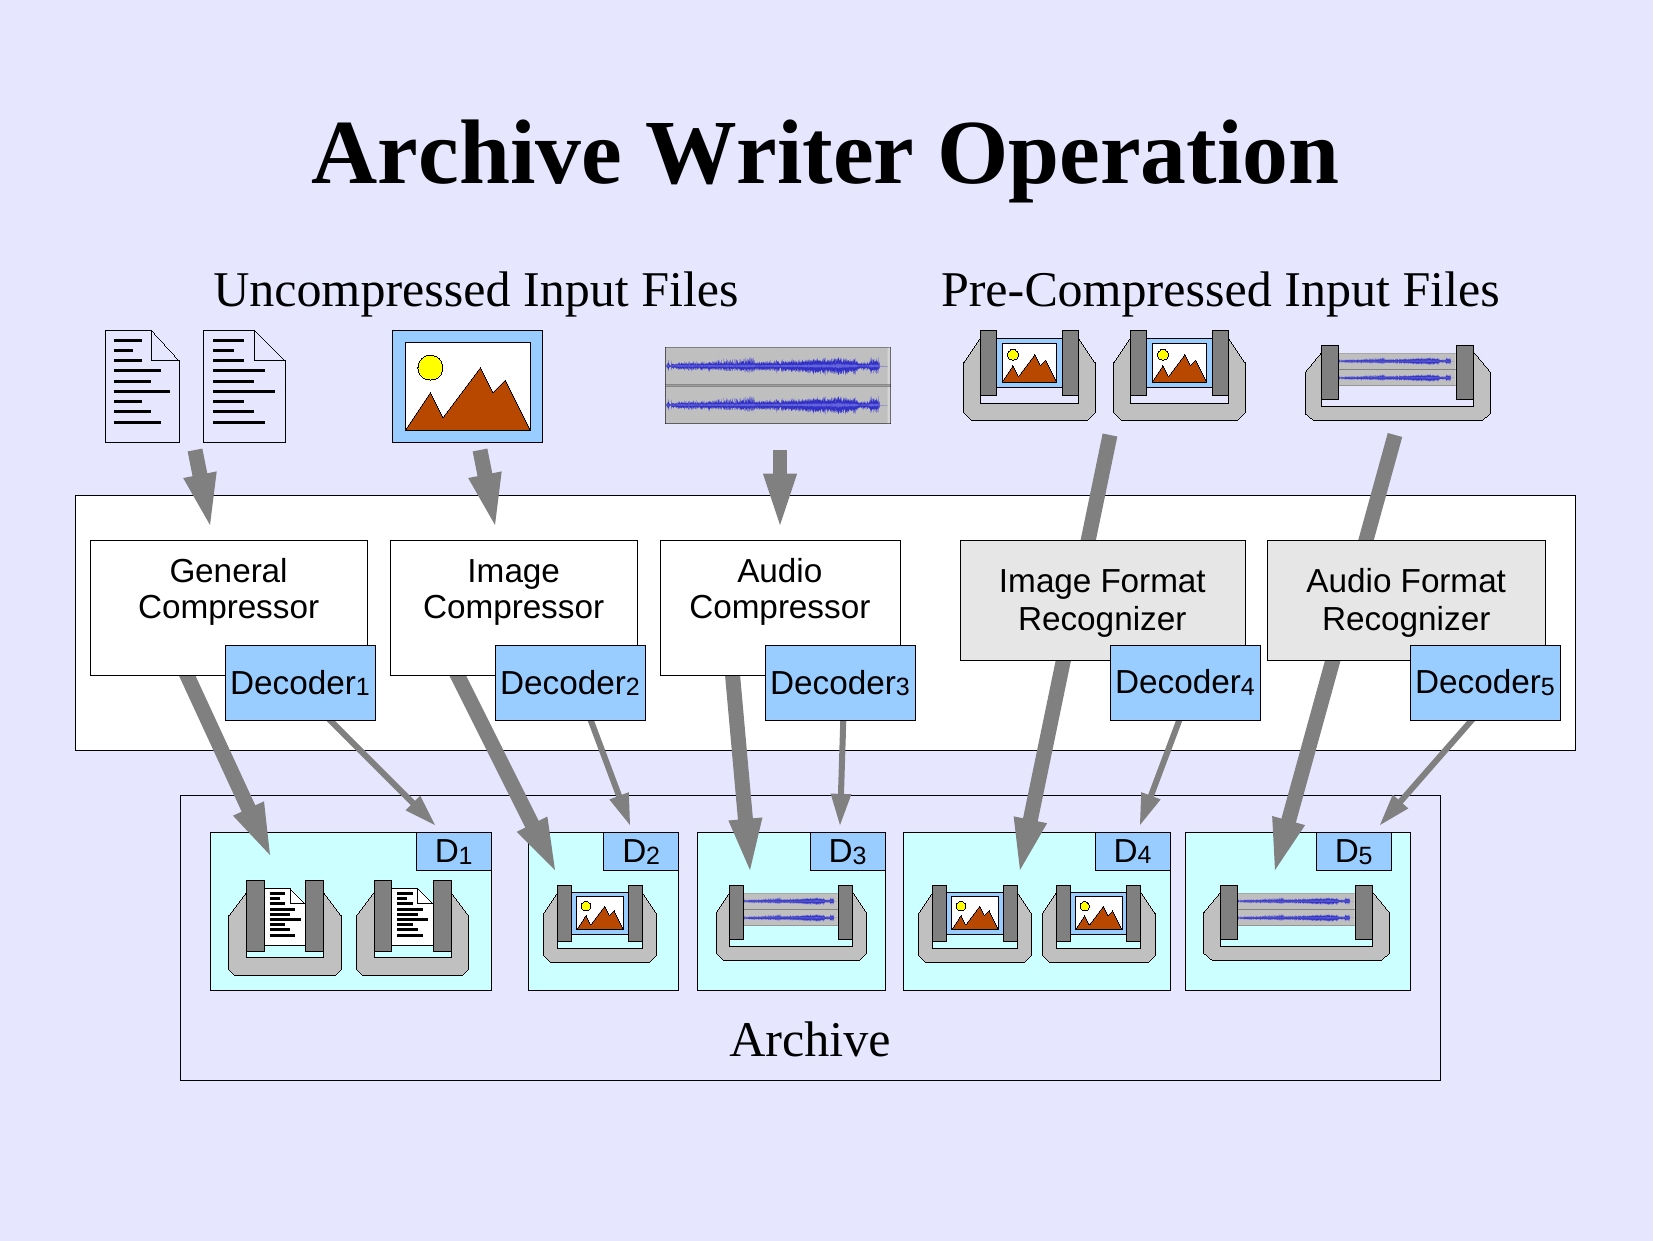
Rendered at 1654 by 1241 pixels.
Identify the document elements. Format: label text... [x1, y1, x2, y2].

text_box Decoder4 [1110, 645, 1261, 721]
text_box Image Format Recognizer [960, 540, 1246, 661]
text_box Pre-Compressed Input Files [870, 255, 1572, 331]
text_box D3 [810, 832, 886, 871]
picture [665, 347, 891, 424]
text_box [1316, 661, 1466, 751]
text_box [467, 676, 598, 751]
text_box [528, 832, 679, 991]
text_box Audio Format Recognizer [1267, 540, 1546, 661]
picture [1238, 893, 1355, 926]
text_box D5 [1316, 832, 1392, 871]
title Archive Writer Operation [82, 49, 1571, 257]
text_box [1375, 495, 1576, 751]
text_box [75, 495, 1089, 751]
text_box Decoder3 [765, 645, 916, 721]
text_box D2 [603, 832, 679, 871]
text_box Decoder2 [495, 645, 646, 721]
text_box D4 [1095, 832, 1171, 871]
text_box General Compressor [90, 540, 368, 676]
text_box [197, 676, 355, 751]
text_box Decoder1 [225, 645, 376, 721]
picture [1339, 353, 1456, 386]
text_box [210, 832, 492, 991]
text_box [1053, 661, 1175, 751]
text_box [1097, 495, 1370, 751]
text_box [1113, 330, 1246, 421]
text_box [963, 331, 1096, 421]
text_box [903, 832, 1171, 991]
text_box Image Compressor [390, 540, 638, 676]
text_box Decoder5 [1410, 645, 1561, 721]
text_box [1185, 832, 1411, 991]
text_box [1305, 345, 1491, 421]
picture [744, 893, 838, 926]
text_box Archive [180, 1005, 1441, 1081]
text_box [392, 331, 543, 443]
text_box [697, 832, 886, 991]
text_box Audio Compressor [660, 540, 901, 676]
text_box D1 [416, 832, 492, 871]
text_box [741, 676, 840, 751]
text_box Uncompressed Input Files [120, 255, 833, 331]
